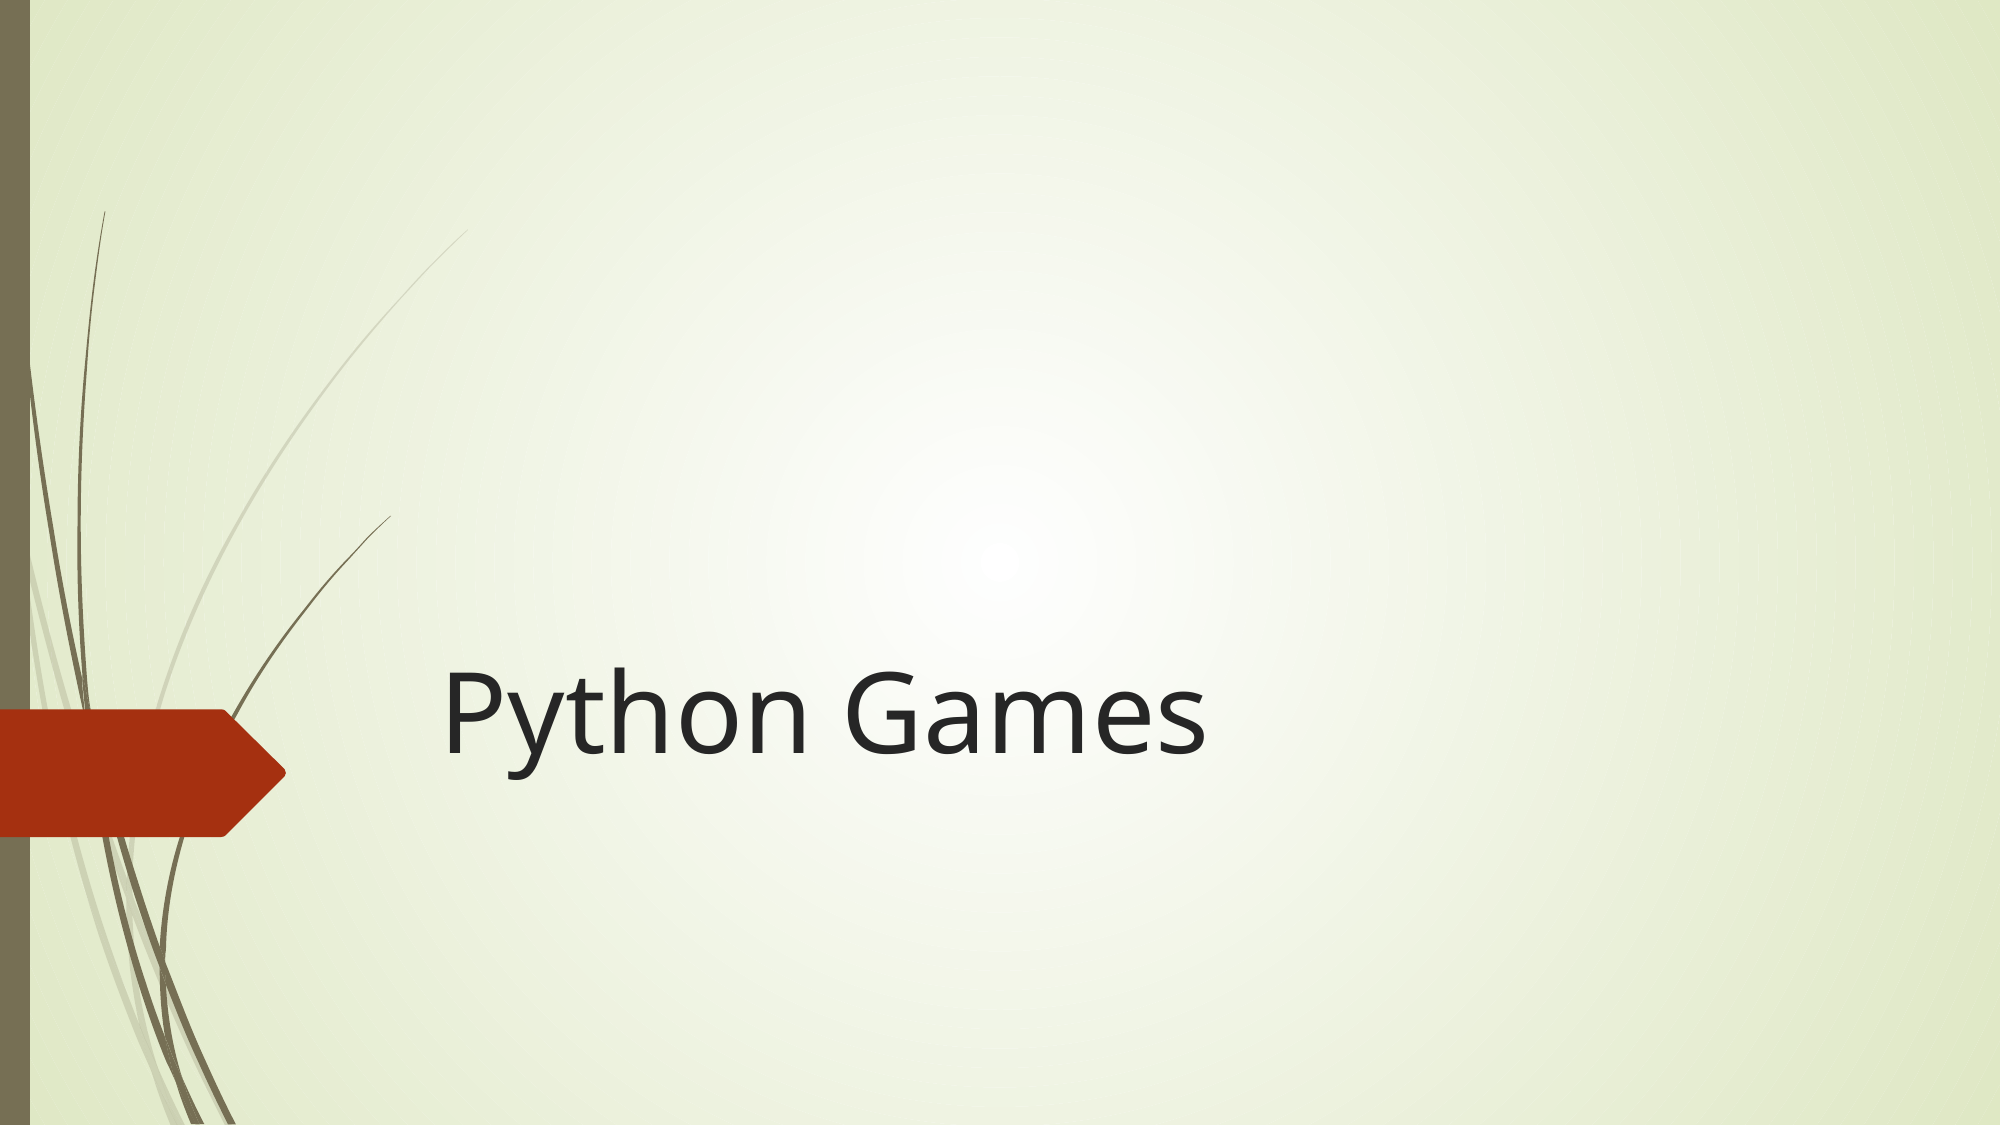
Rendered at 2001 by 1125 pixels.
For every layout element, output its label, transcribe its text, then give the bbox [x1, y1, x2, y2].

title Python Games [424, 412, 1888, 784]
